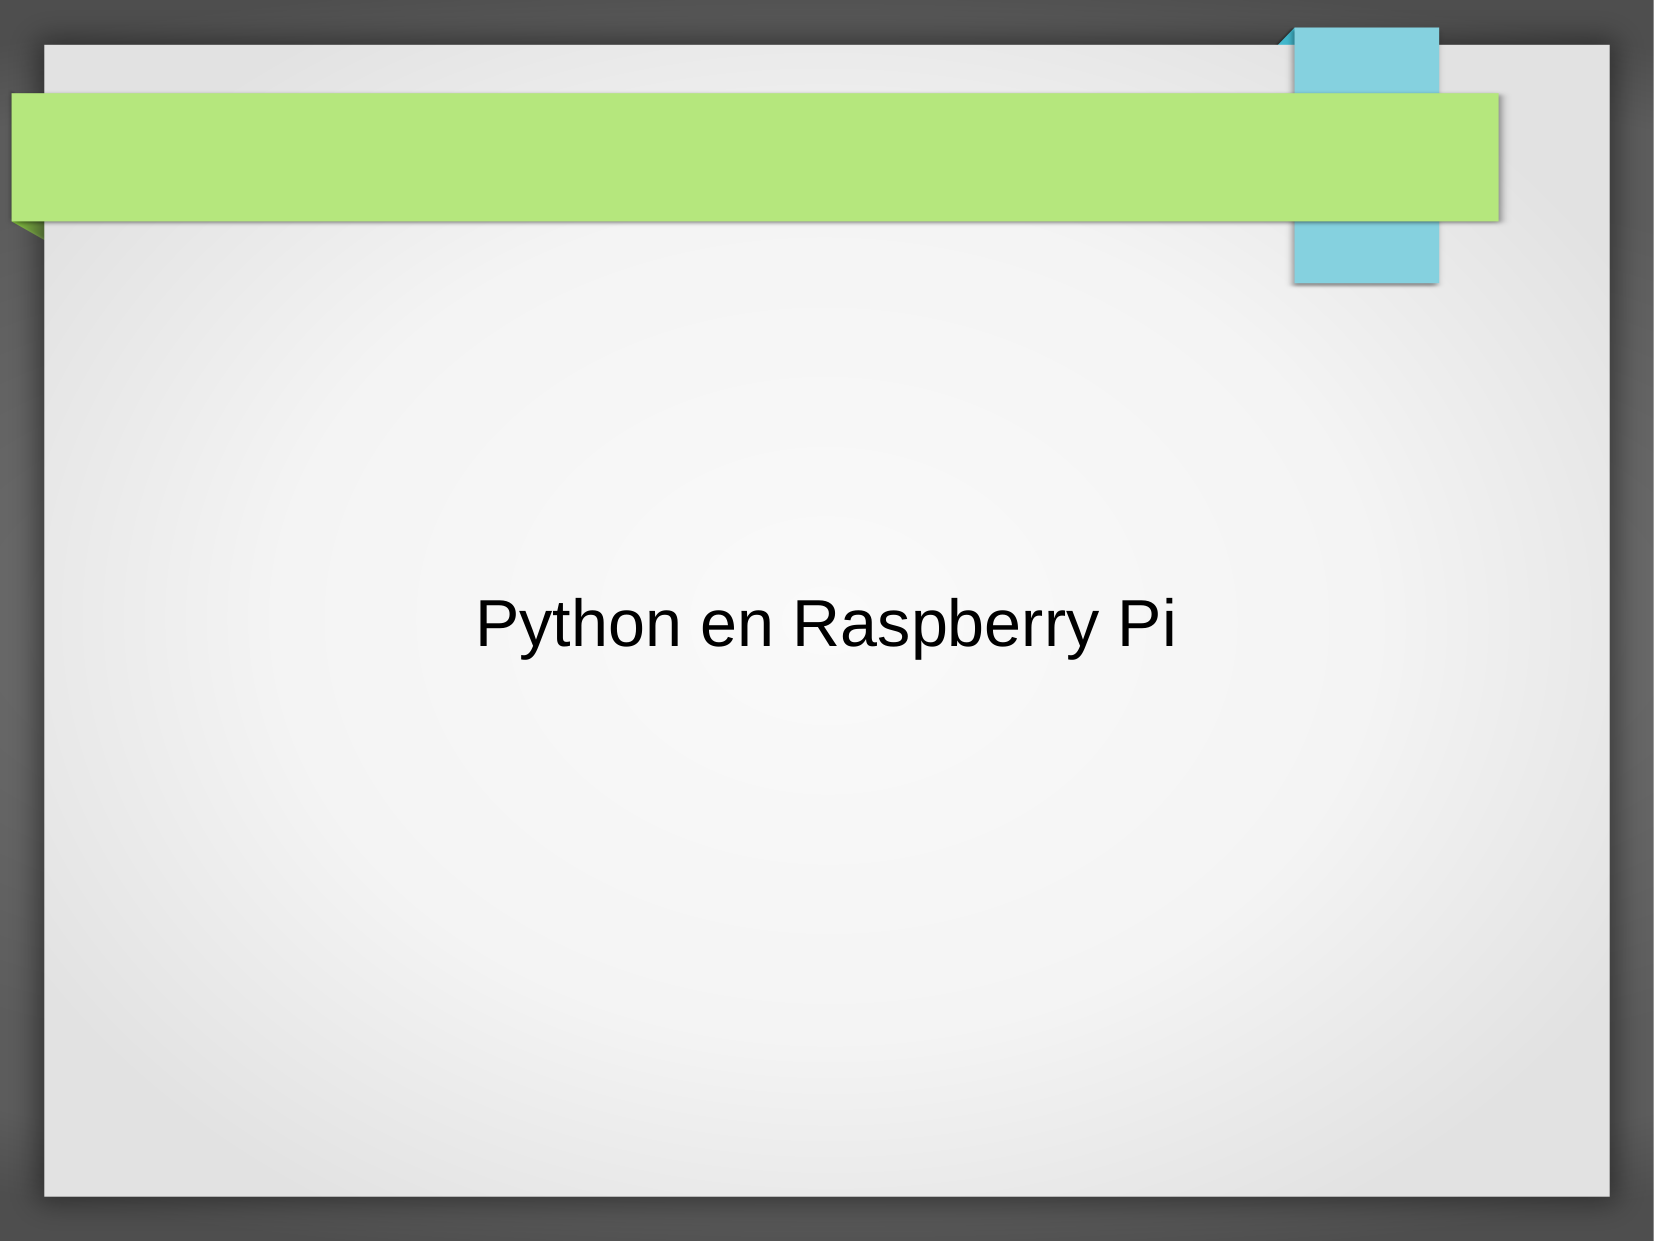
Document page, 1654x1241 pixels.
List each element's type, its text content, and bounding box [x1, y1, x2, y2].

picture [0, 0, 1654, 1241]
title Python en Raspberry Pi [82, 519, 1571, 727]
